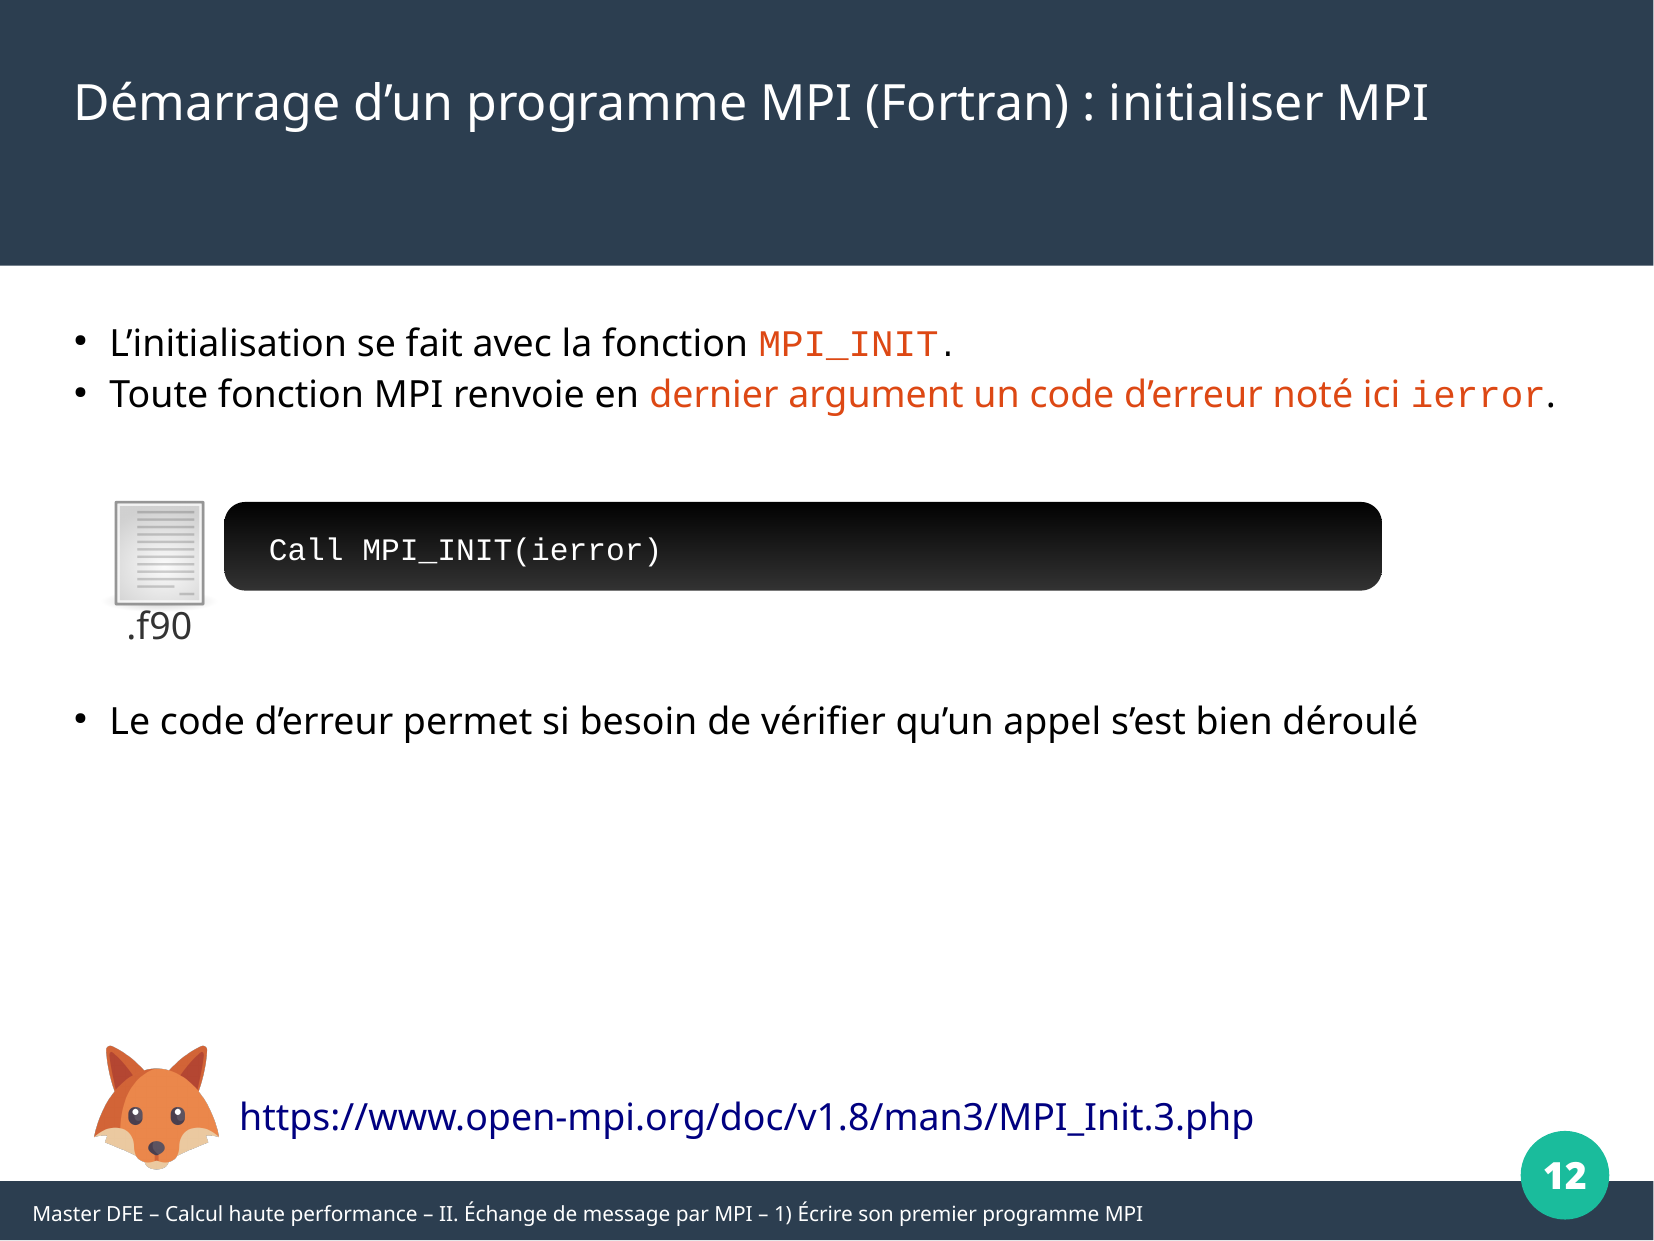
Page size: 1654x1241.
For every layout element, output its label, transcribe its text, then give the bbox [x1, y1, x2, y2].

text_box .f90 [82, 592, 237, 659]
picture [94, 1045, 219, 1170]
picture [100, 496, 219, 592]
text_box Master DFE – Calcul haute performance – II. Échange de message par MPI – 1) Écrire son premier programme MPI [17, 1191, 1436, 1235]
text_box [224, 501, 1382, 591]
text_box L’initialisation se fait avec la fonction MPI_INIT. Toute fonction MPI renvoie en dernier argument un code d’erreur noté ici ierror. [59, 308, 1619, 428]
text_box https://www.open-mpi.org/doc/v1.8/man3/MPI_Init.3.php [224, 1082, 1371, 1149]
text_box Démarrage d’un programme MPI (Fortran) : initialiser MPI [59, 59, 1477, 142]
text_box Le code d’erreur permet si besoin de vérifier qu’un appel s’est bien déroulé [59, 686, 1619, 907]
text_box Call MPI_INIT(ierror) [253, 527, 1607, 614]
